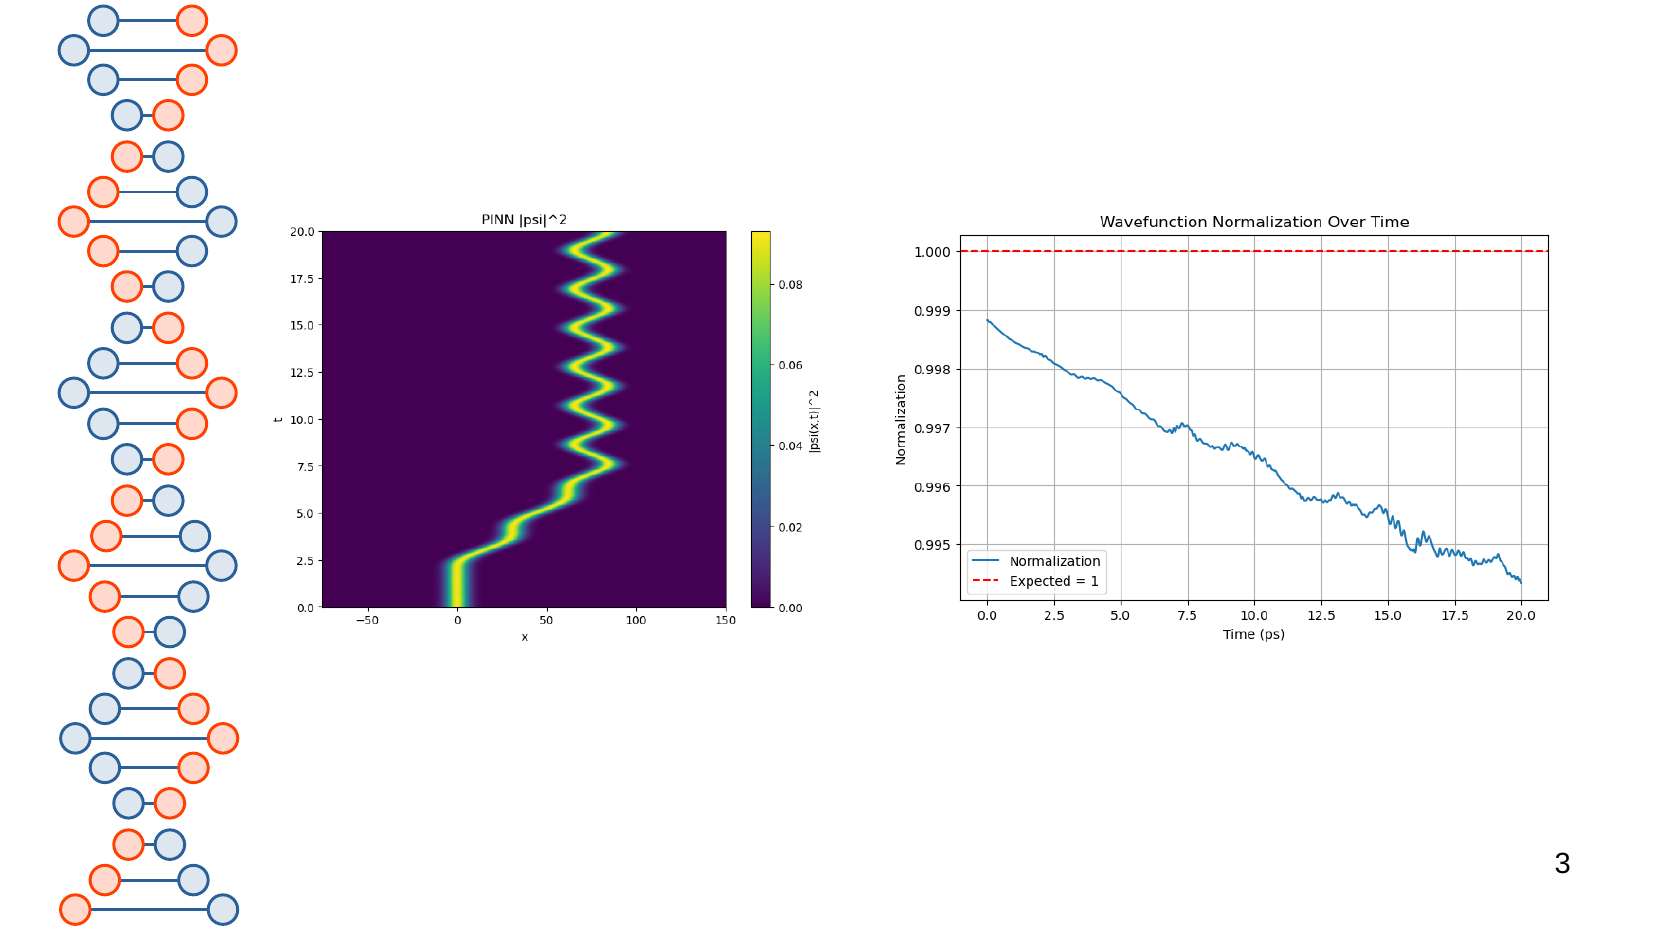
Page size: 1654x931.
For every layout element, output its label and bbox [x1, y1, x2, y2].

picture [885, 206, 1557, 650]
picture [265, 206, 827, 650]
